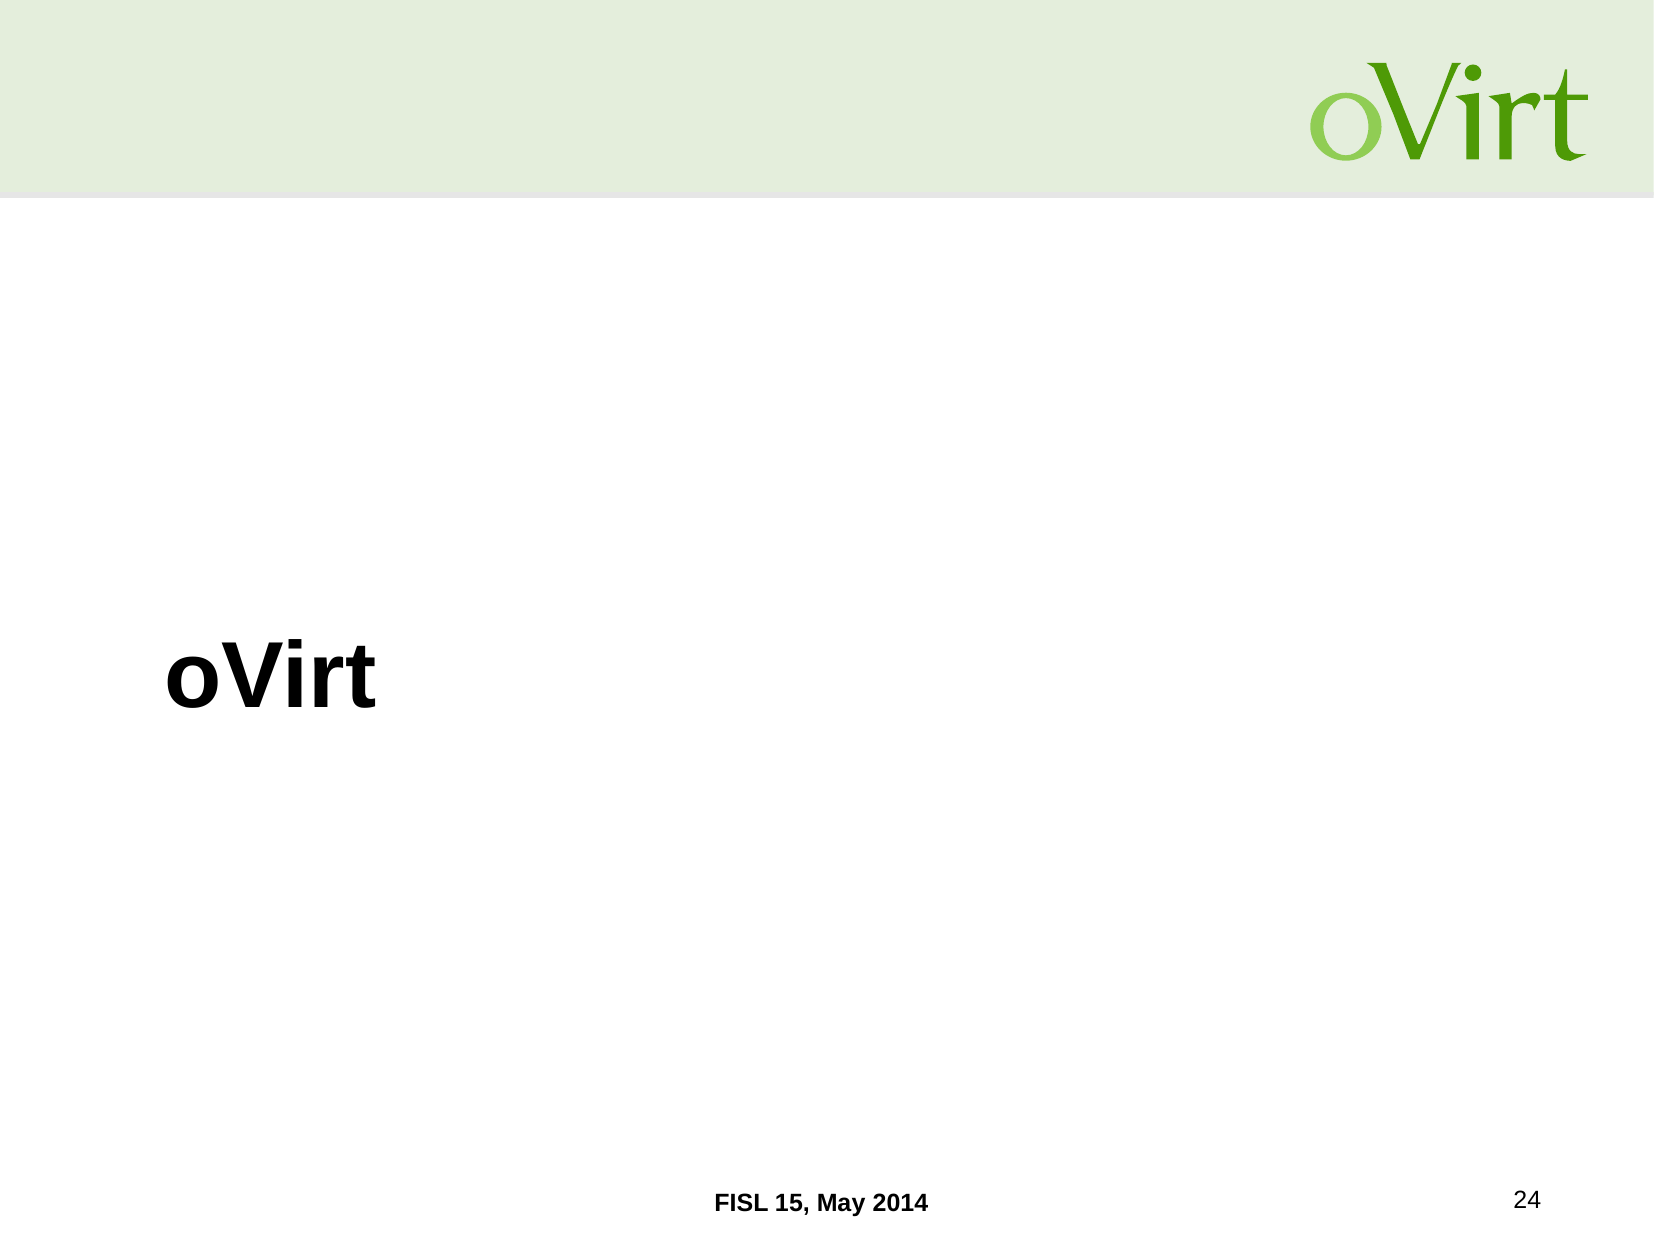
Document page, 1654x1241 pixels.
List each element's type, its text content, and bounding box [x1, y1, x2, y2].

text_box oVirt [150, 615, 1654, 750]
